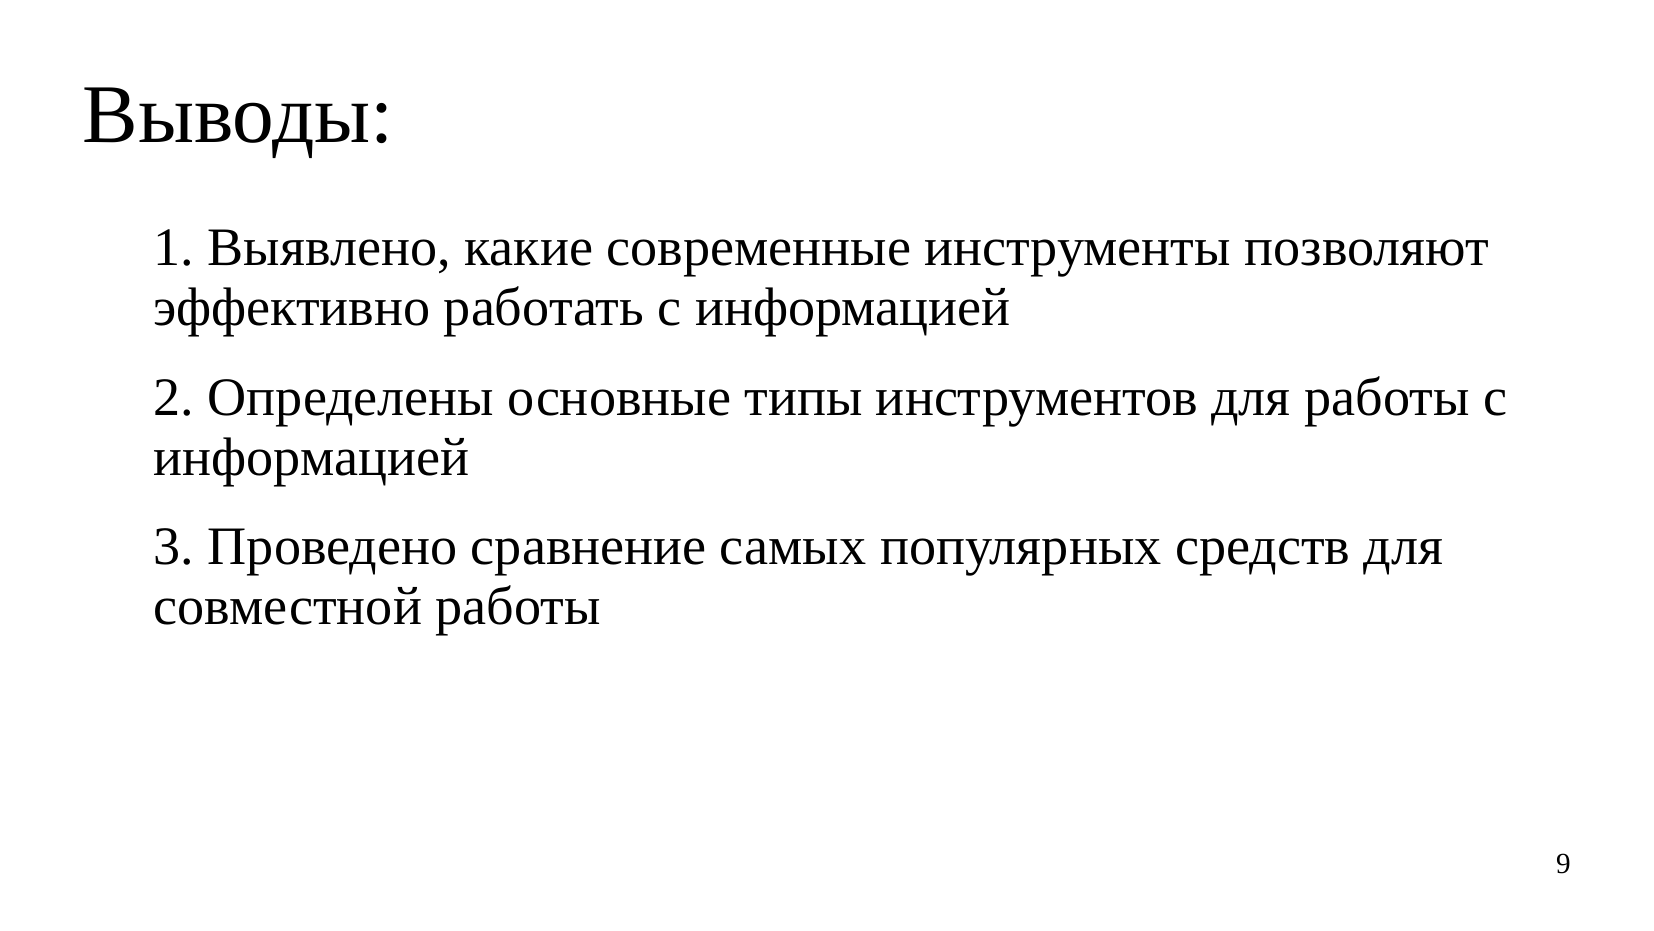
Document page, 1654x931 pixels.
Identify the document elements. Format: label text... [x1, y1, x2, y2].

title Выводы: [82, 37, 1571, 193]
list 1. Выявлено, какие современные инструменты позволяют эффективно работать с информацией 2. Определены основные типы инструментов для работы с информацией 3. Проведено сравнение самых популярных средств для совместной работы [82, 217, 1571, 758]
